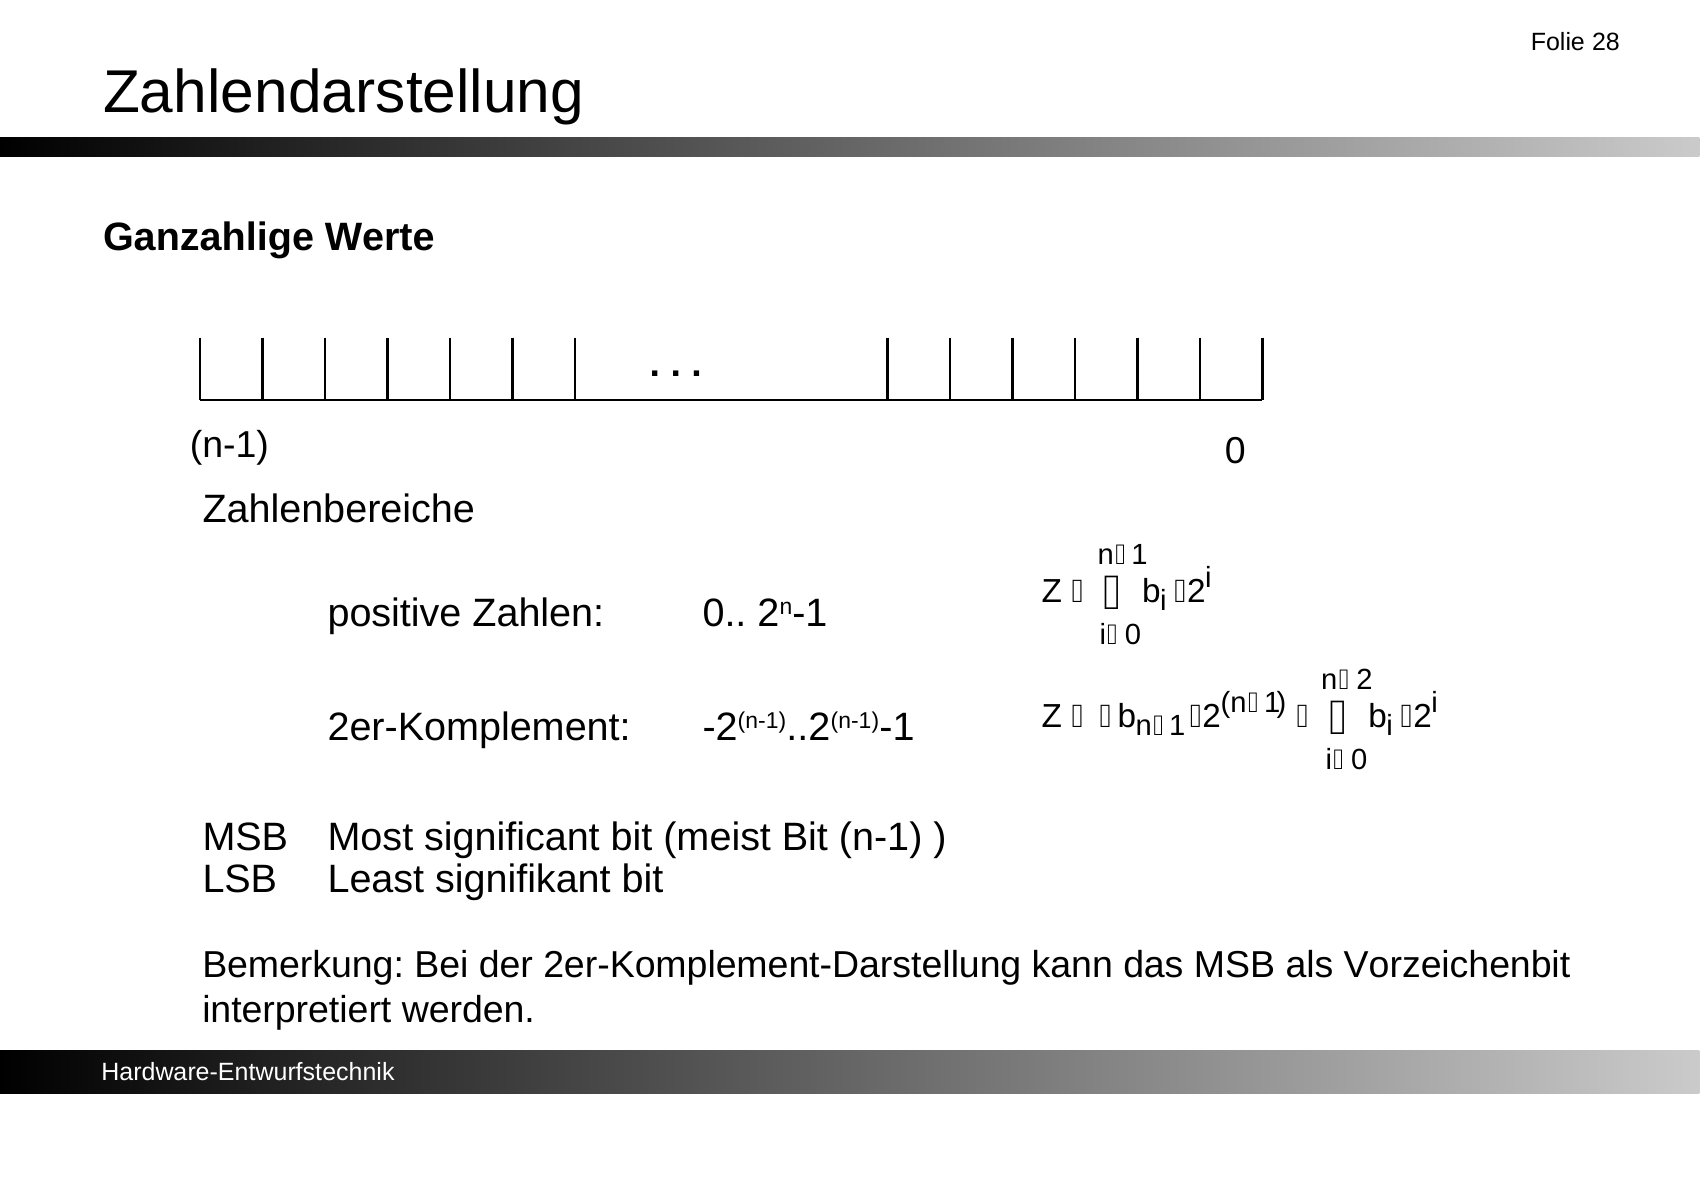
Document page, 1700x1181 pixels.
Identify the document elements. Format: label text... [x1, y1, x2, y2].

text_box (n-1) [175, 412, 285, 473]
text_box 0 [1210, 418, 1261, 479]
text_box Zahlenbereiche positive Zahlen: 0.. 2n-1 2er-Komplement: -2(n-1)..2(n-1)-1 MSB Most significant bit (meist Bit (n-1) ) LSB Least signifikant bit [187, 474, 968, 909]
text_box . . . [634, 330, 718, 392]
chart [1037, 537, 1215, 651]
text_box Bemerkung: Bei der 2er-Komplement-Darstellung kann das MSB als Vorzeichenbit interpretiert werden. [187, 932, 1628, 1038]
title Zahlendarstellung [87, 36, 1421, 142]
chart [1037, 662, 1442, 775]
list Ganzahlige Werte [87, 202, 1613, 1022]
